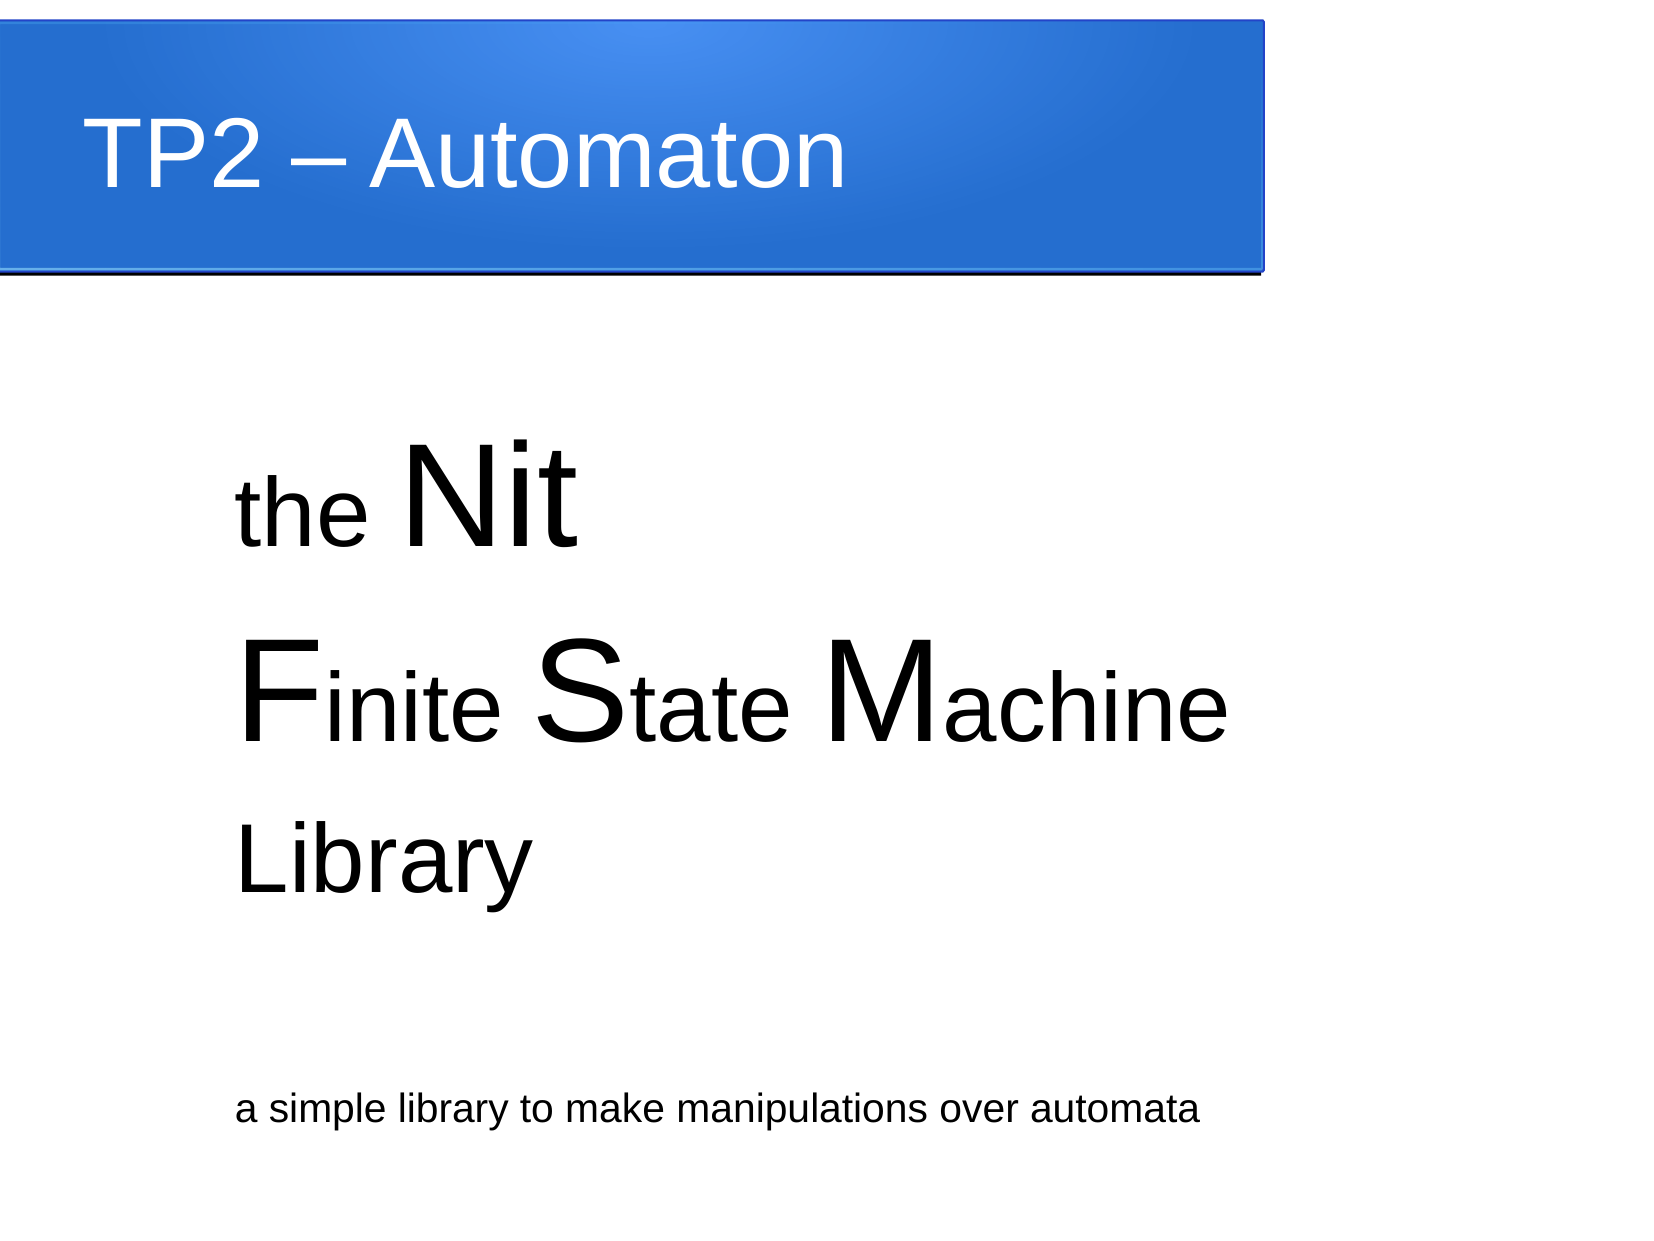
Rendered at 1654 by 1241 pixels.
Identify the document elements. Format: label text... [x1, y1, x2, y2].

list the Nit Finite State Machine Library a simple library to make manipulations over automata [165, 413, 1621, 1133]
title TP2 – Automaton [82, 49, 1250, 257]
